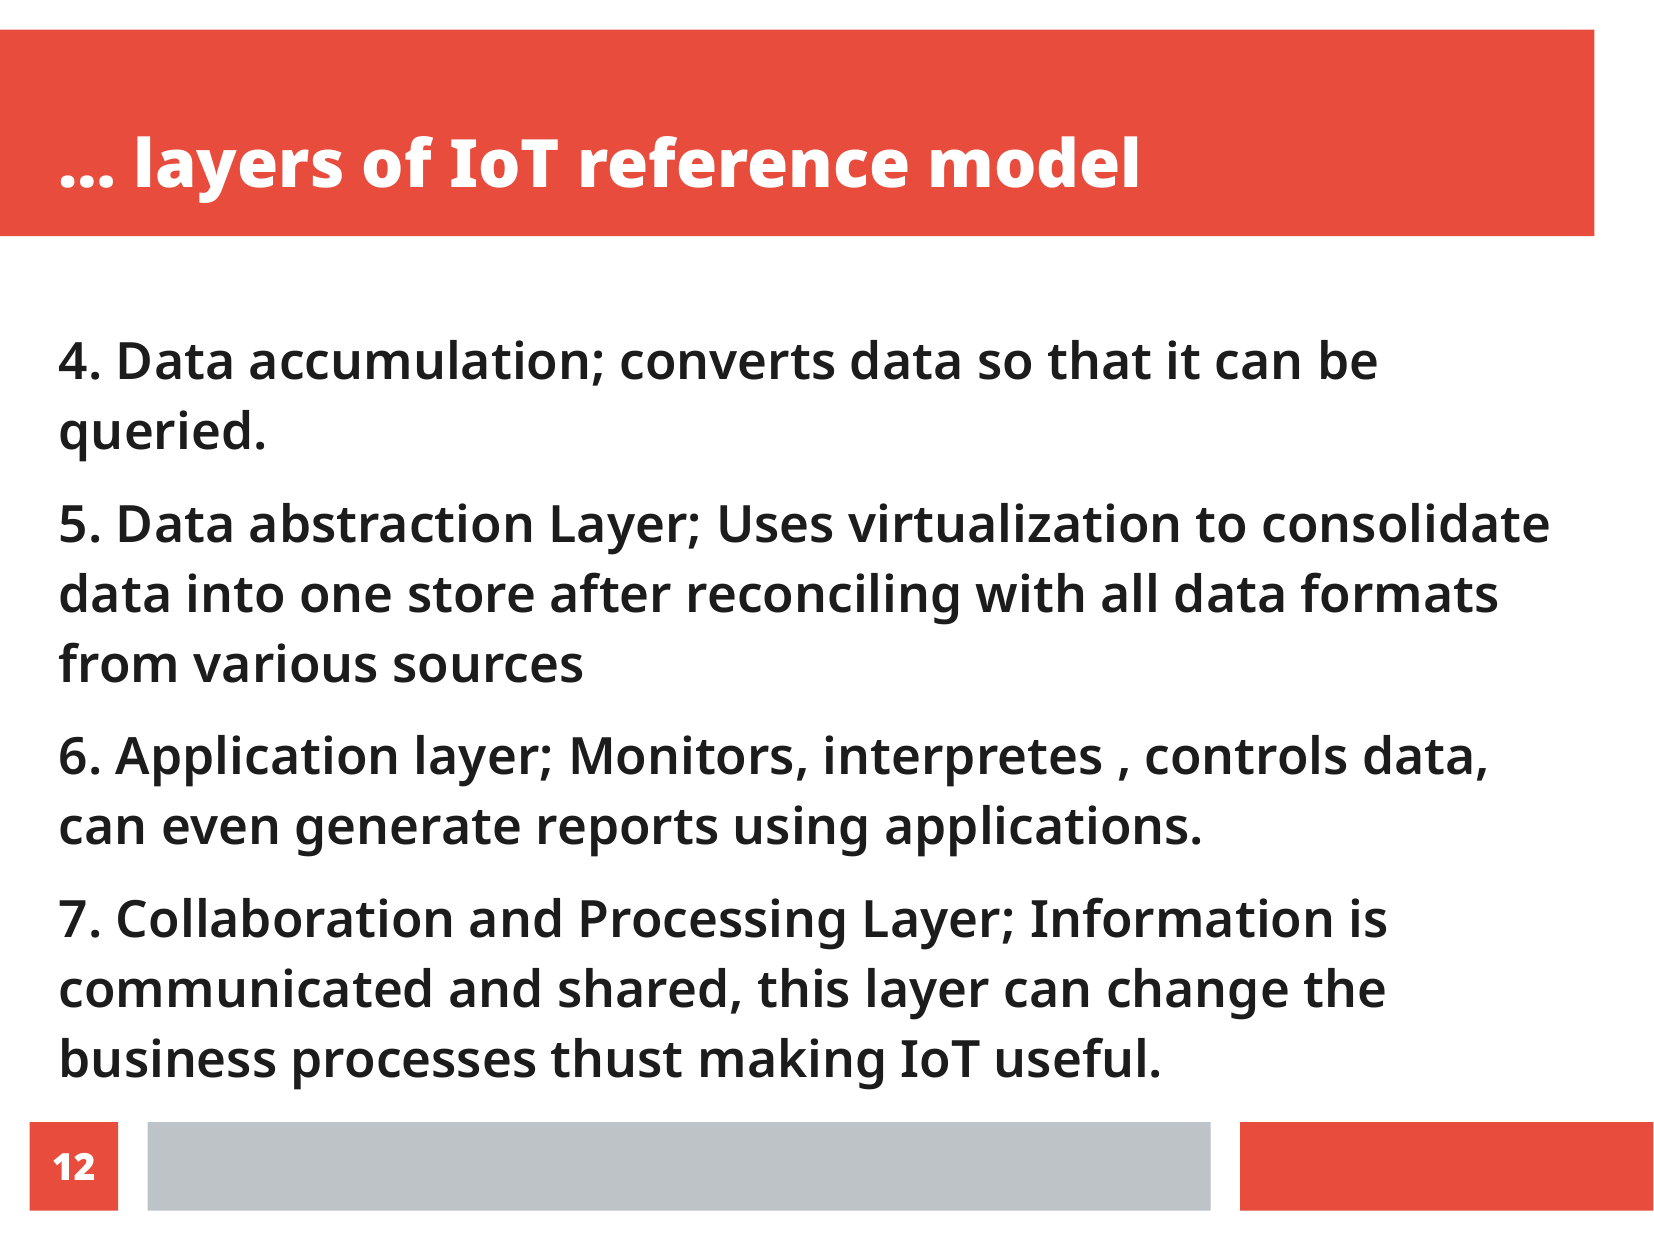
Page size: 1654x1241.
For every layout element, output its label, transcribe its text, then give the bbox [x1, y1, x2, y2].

list 4. Data accumulation; converts data so that it can be queried. 5. Data abstraction Layer; Uses virtualization to consolidate data into one store after reconciling with all data formats from various sources 6. Application layer; Monitors, interpretes , controls data, can even generate reports using applications. 7. Collaboration and Processing Layer; Information is communicated and shared, this layer can change the business processes thust making IoT useful. [59, 324, 1565, 1093]
title … layers of IoT reference model [59, 59, 1595, 207]
